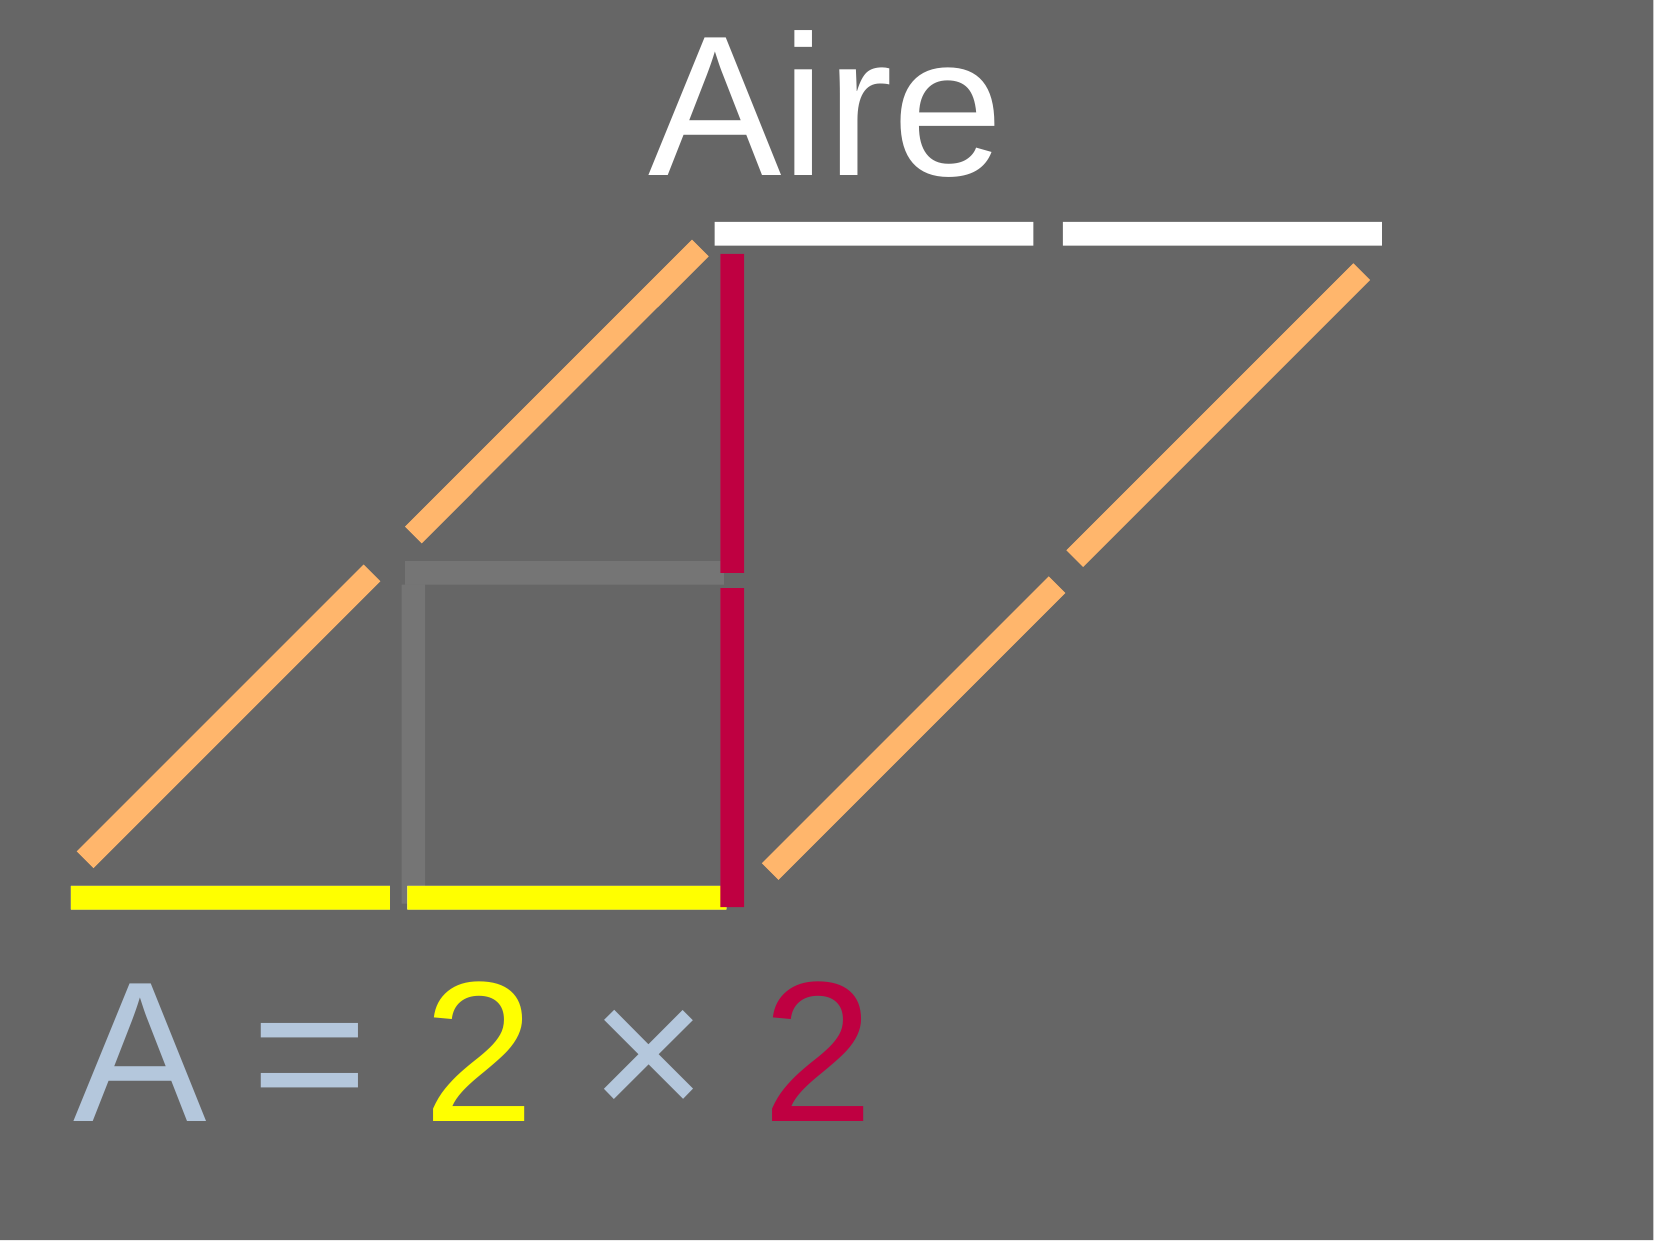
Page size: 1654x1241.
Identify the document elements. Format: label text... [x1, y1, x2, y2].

title Aire [353, 0, 1300, 237]
text_box A = 2 × 2 [59, 933, 1111, 1172]
text_box [0, 0, 1654, 1241]
